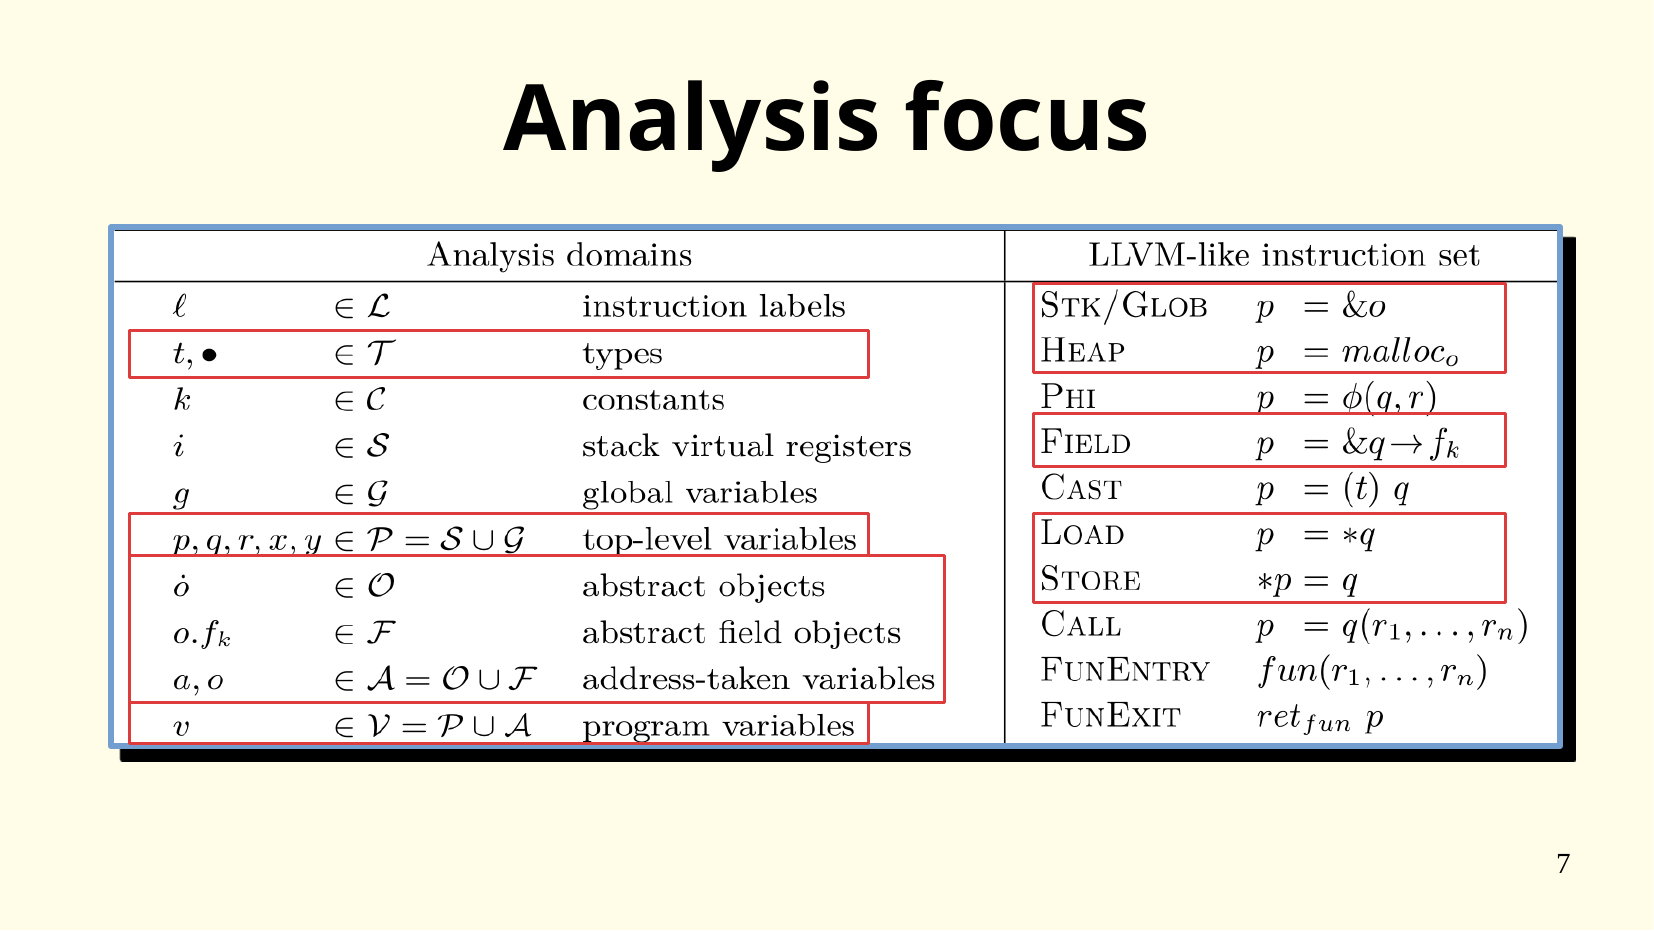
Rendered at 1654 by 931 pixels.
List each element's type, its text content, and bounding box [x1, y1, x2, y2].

picture [131, 515, 867, 554]
picture [131, 557, 943, 701]
picture [131, 704, 867, 742]
picture [113, 230, 1558, 744]
title Analysis focus [82, 37, 1571, 193]
